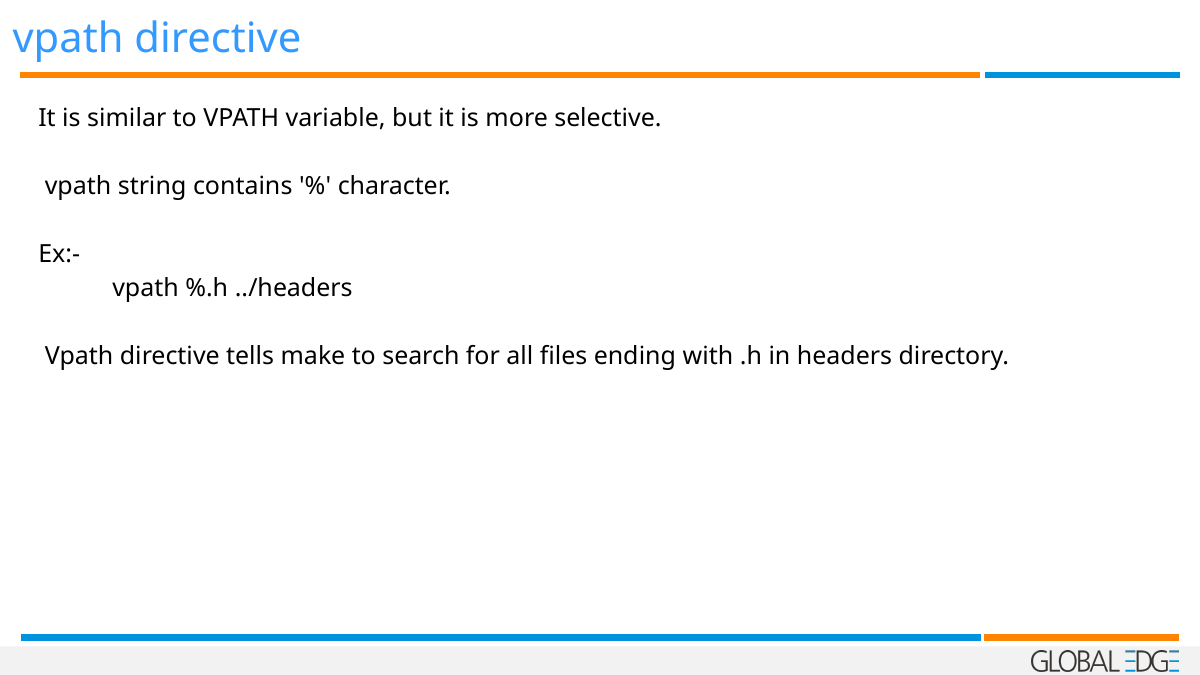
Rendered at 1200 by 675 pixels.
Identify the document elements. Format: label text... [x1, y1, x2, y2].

picture [1031, 650, 1179, 672]
text_box It is similar to VPATH variable, but it is more selective. vpath string contains '%' character. Ex:- vpath %.h ../headers Vpath directive tells make to search for all files ending with .h in headers directory. [23, 91, 1182, 638]
title vpath directive [12, 9, 1088, 63]
